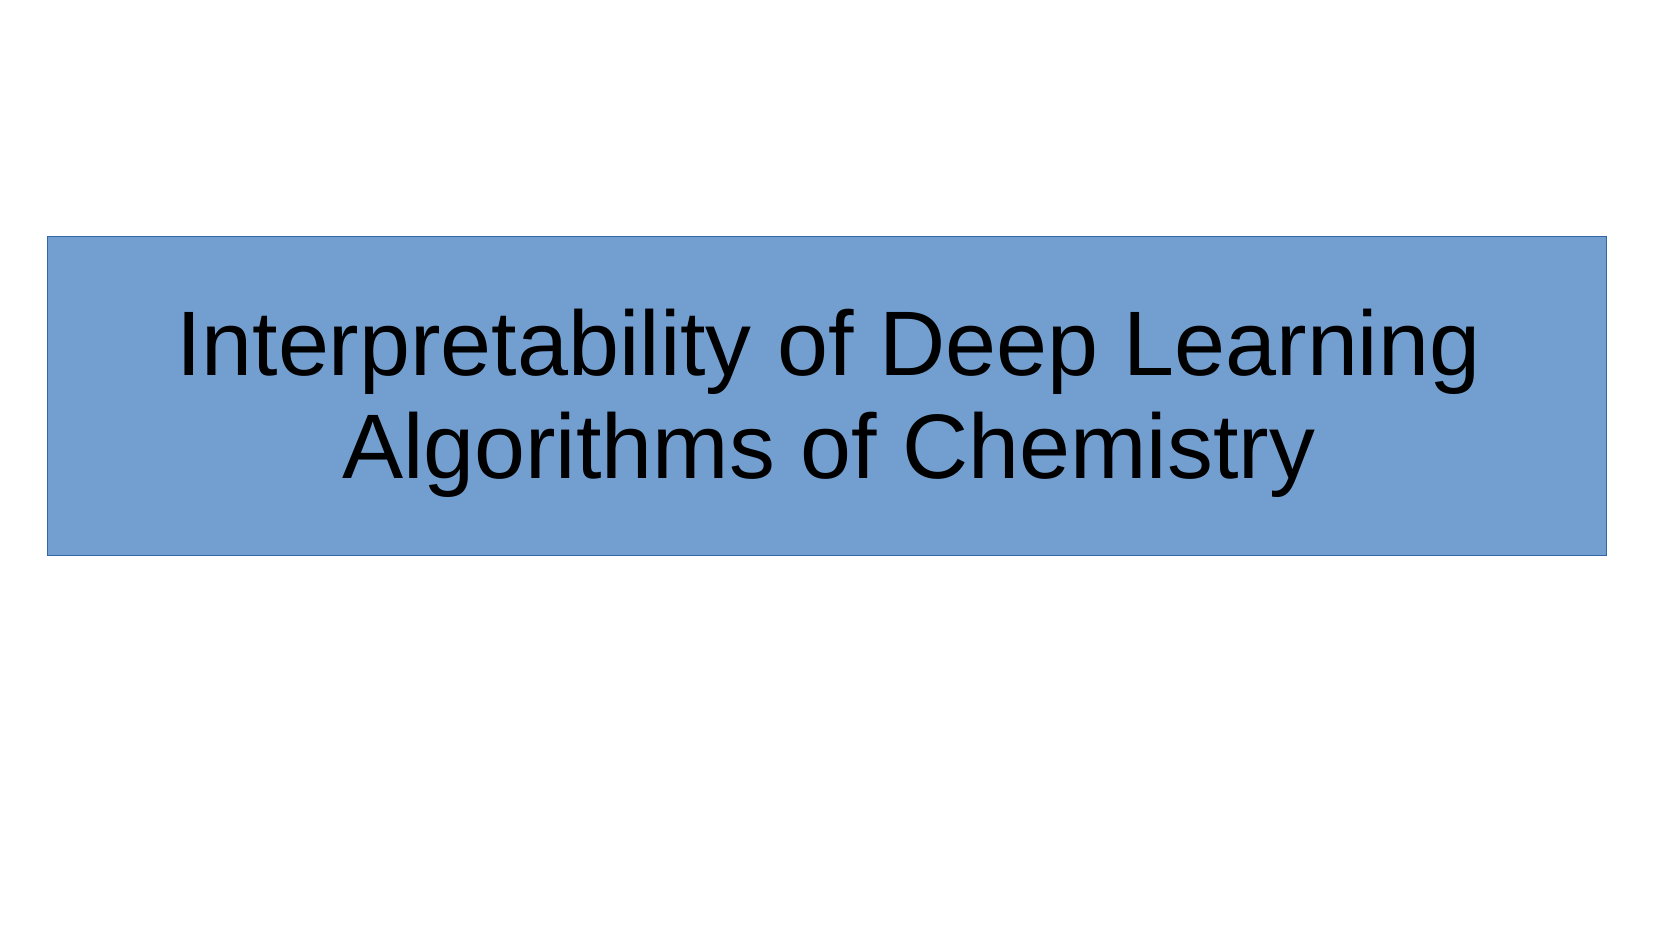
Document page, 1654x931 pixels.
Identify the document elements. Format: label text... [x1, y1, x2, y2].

title Interpretability of Deep Learning Algorithms of Chemistry [85, 292, 1574, 498]
text_box [47, 236, 1607, 556]
